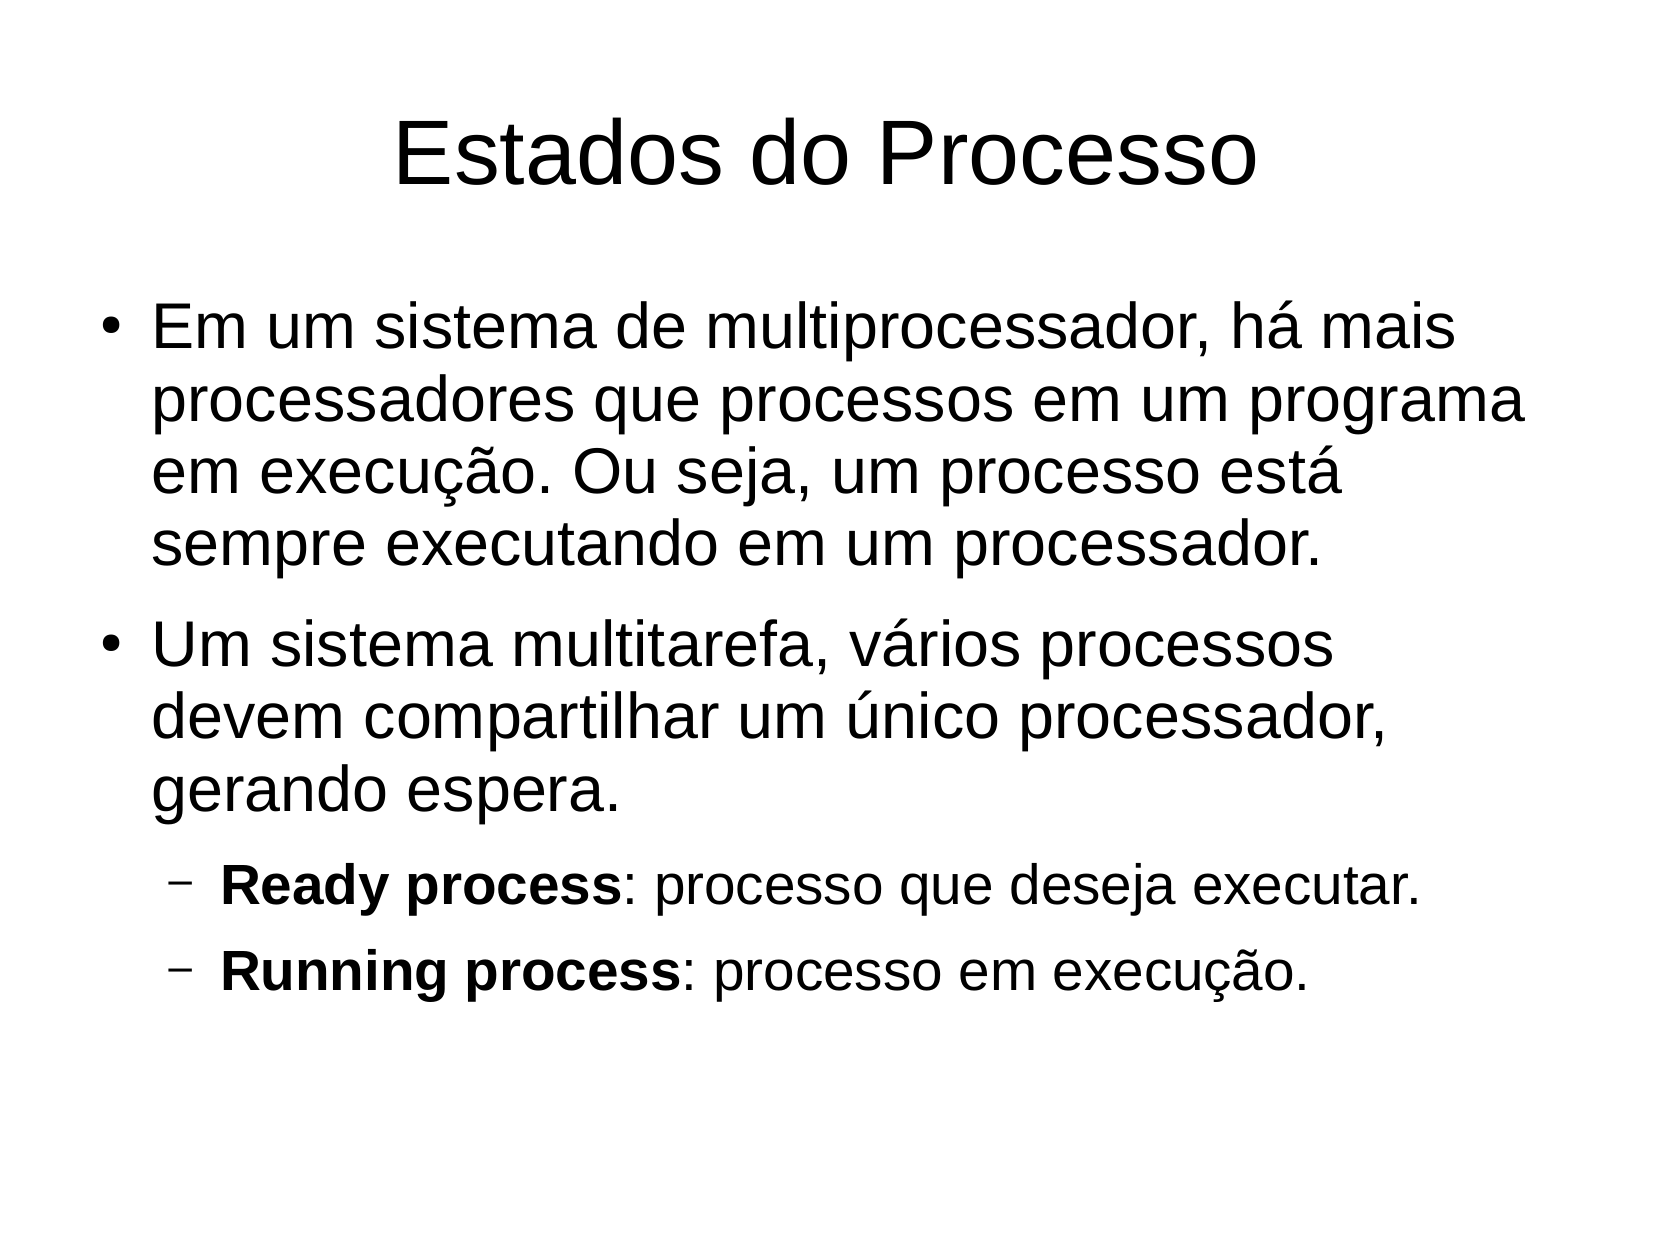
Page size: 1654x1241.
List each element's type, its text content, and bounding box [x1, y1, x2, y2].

list Em um sistema de multiprocessador, há mais processadores que processos em um programa em execução. Ou seja, um processo está sempre executando em um processador. Um sistema multitarefa, vários processos devem compartilhar um único processador, gerando espera. Ready process: processo que deseja executar. Running process: processo em execução. [82, 290, 1538, 1010]
title Estados do Processo [82, 49, 1571, 257]
